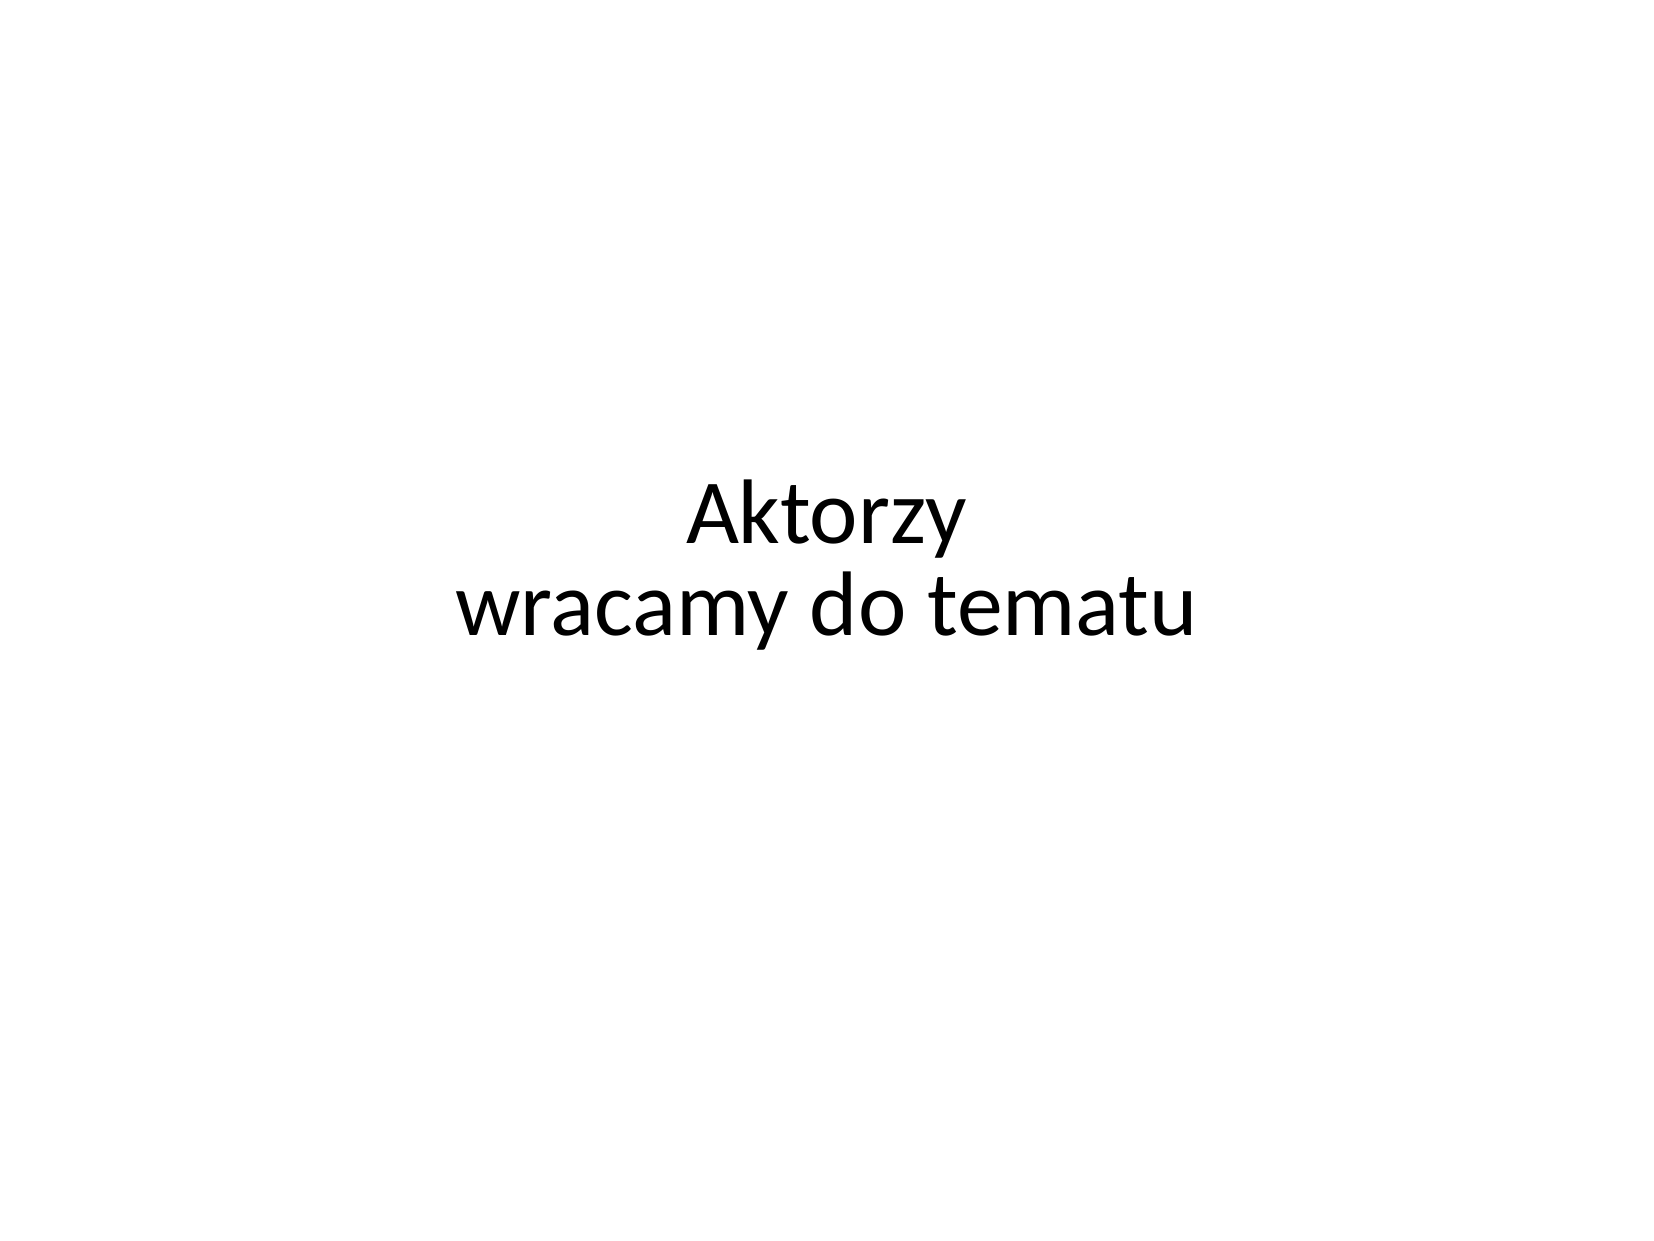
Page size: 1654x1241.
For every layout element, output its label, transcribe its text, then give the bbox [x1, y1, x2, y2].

title Aktorzy wracamy do tematu [82, 454, 1571, 679]
